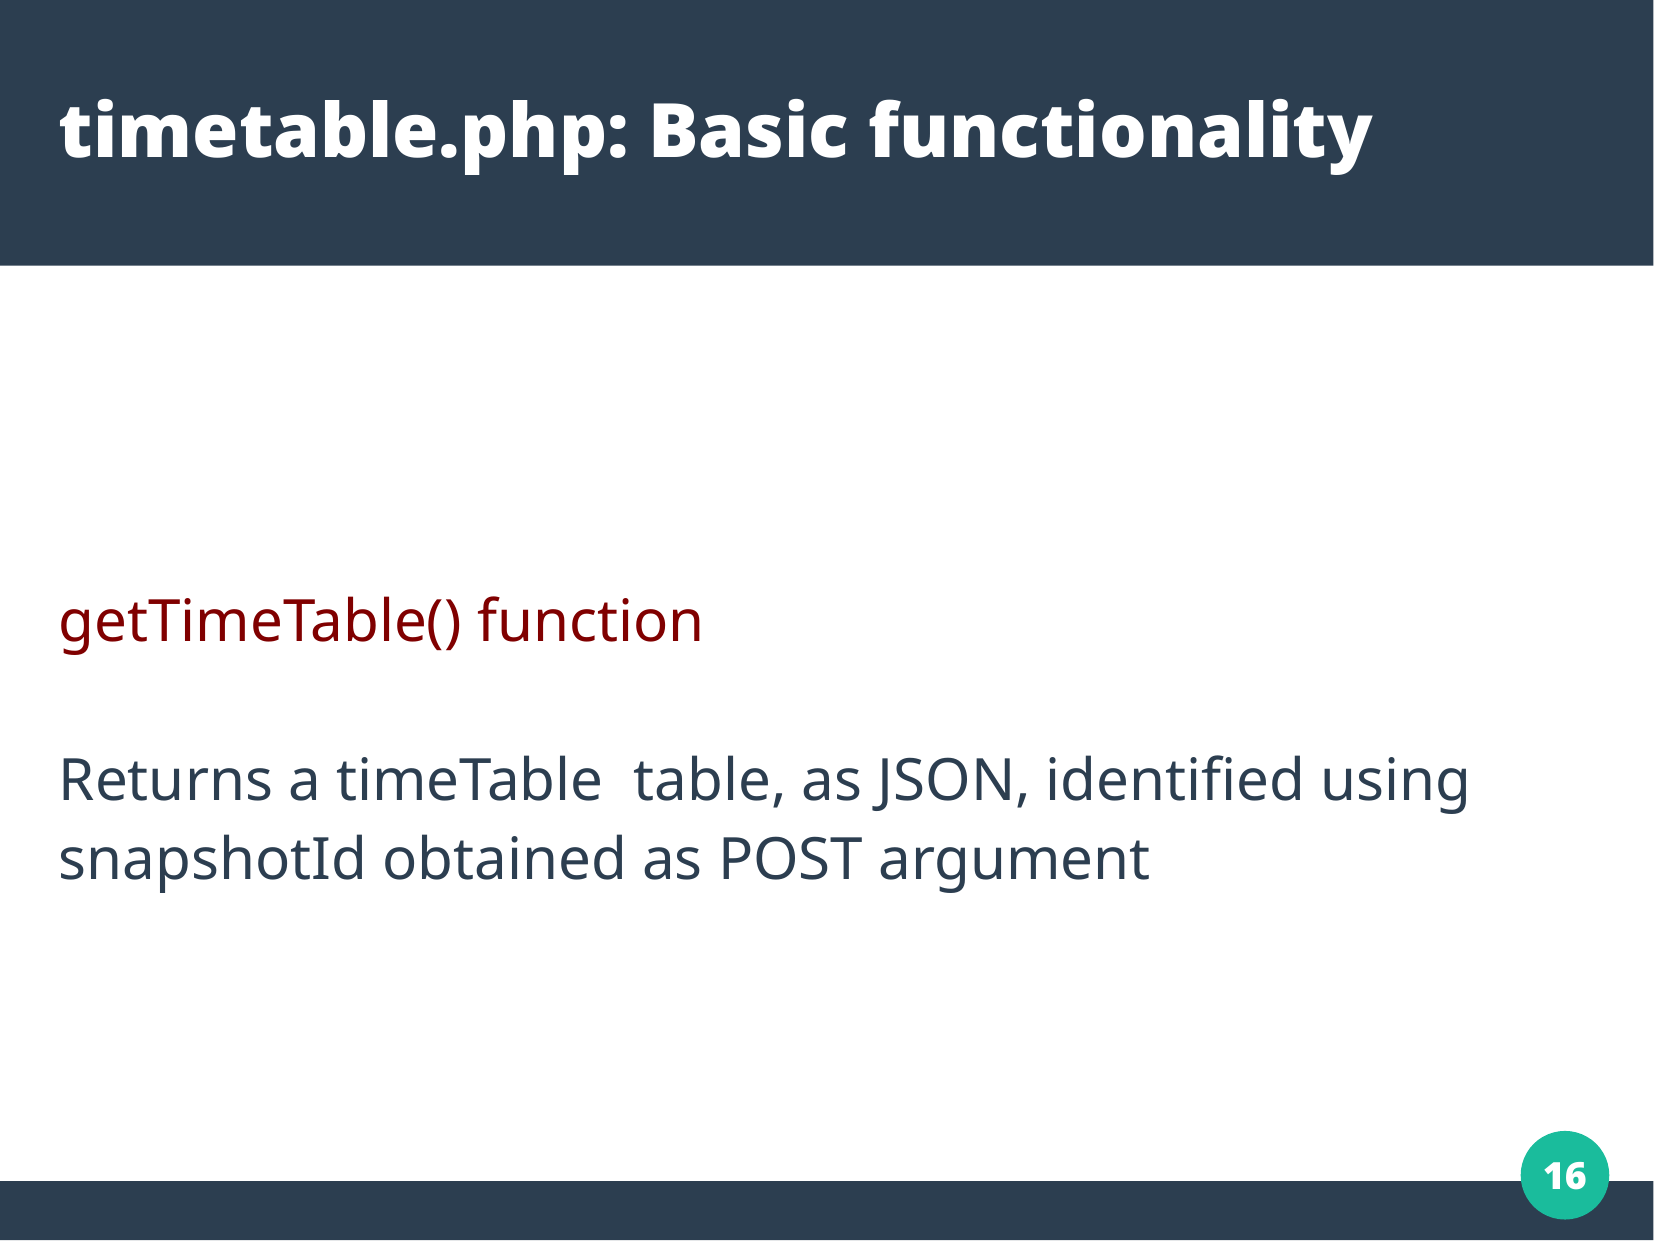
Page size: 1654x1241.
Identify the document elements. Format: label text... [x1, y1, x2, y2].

title timetable.php: Basic functionality [59, 49, 1595, 207]
subtitle getTimeTable() function Returns a timeTable table, as JSON, identified using snapshotId obtained as POST argument [59, 324, 1595, 1152]
